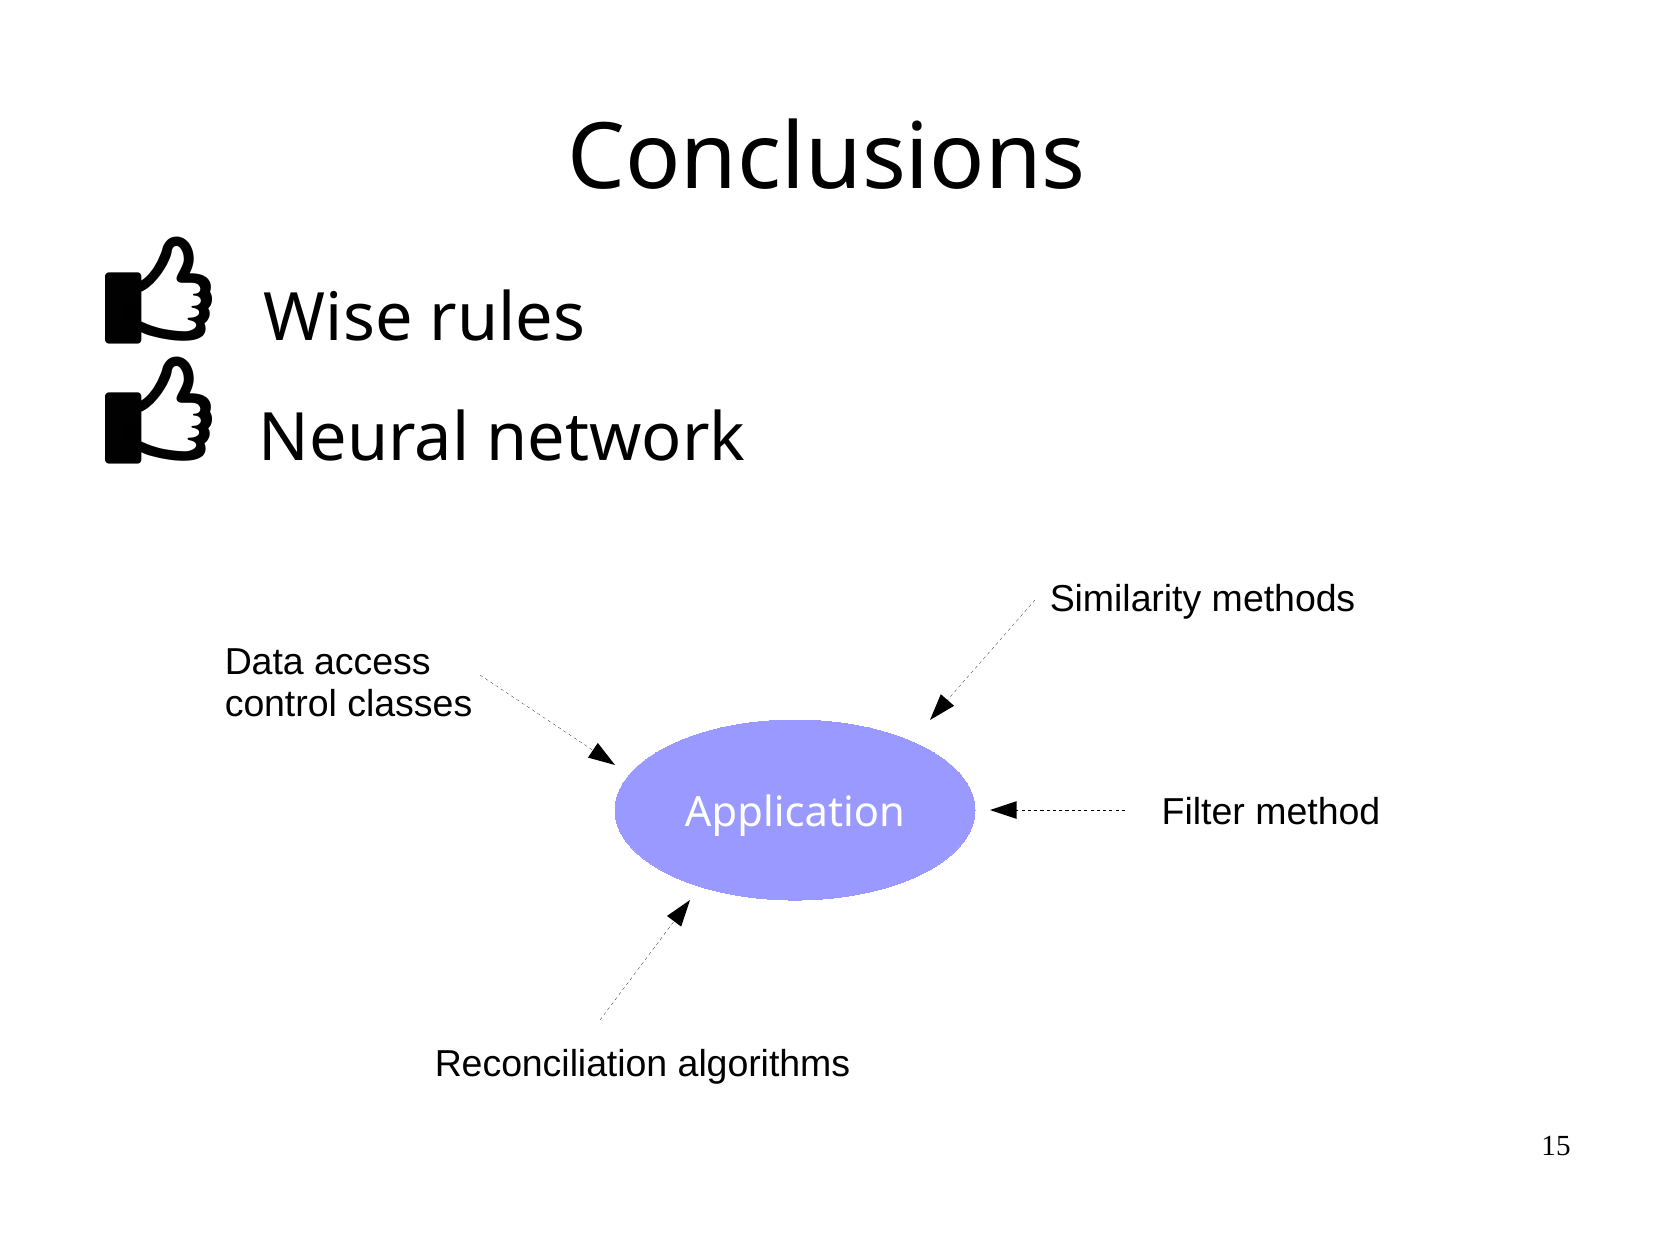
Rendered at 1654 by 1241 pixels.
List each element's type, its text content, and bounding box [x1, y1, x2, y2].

picture [105, 224, 212, 476]
title Conclusions [82, 49, 1571, 257]
text_box Filter method [1146, 783, 1396, 841]
text_box Similarity methods [1035, 570, 1371, 627]
text_box Data access control classes [210, 633, 488, 732]
text_box Reconciliation algorithms [420, 1035, 866, 1092]
text_box Application [615, 720, 976, 901]
list Wise rules Neural network [101, 210, 1591, 931]
